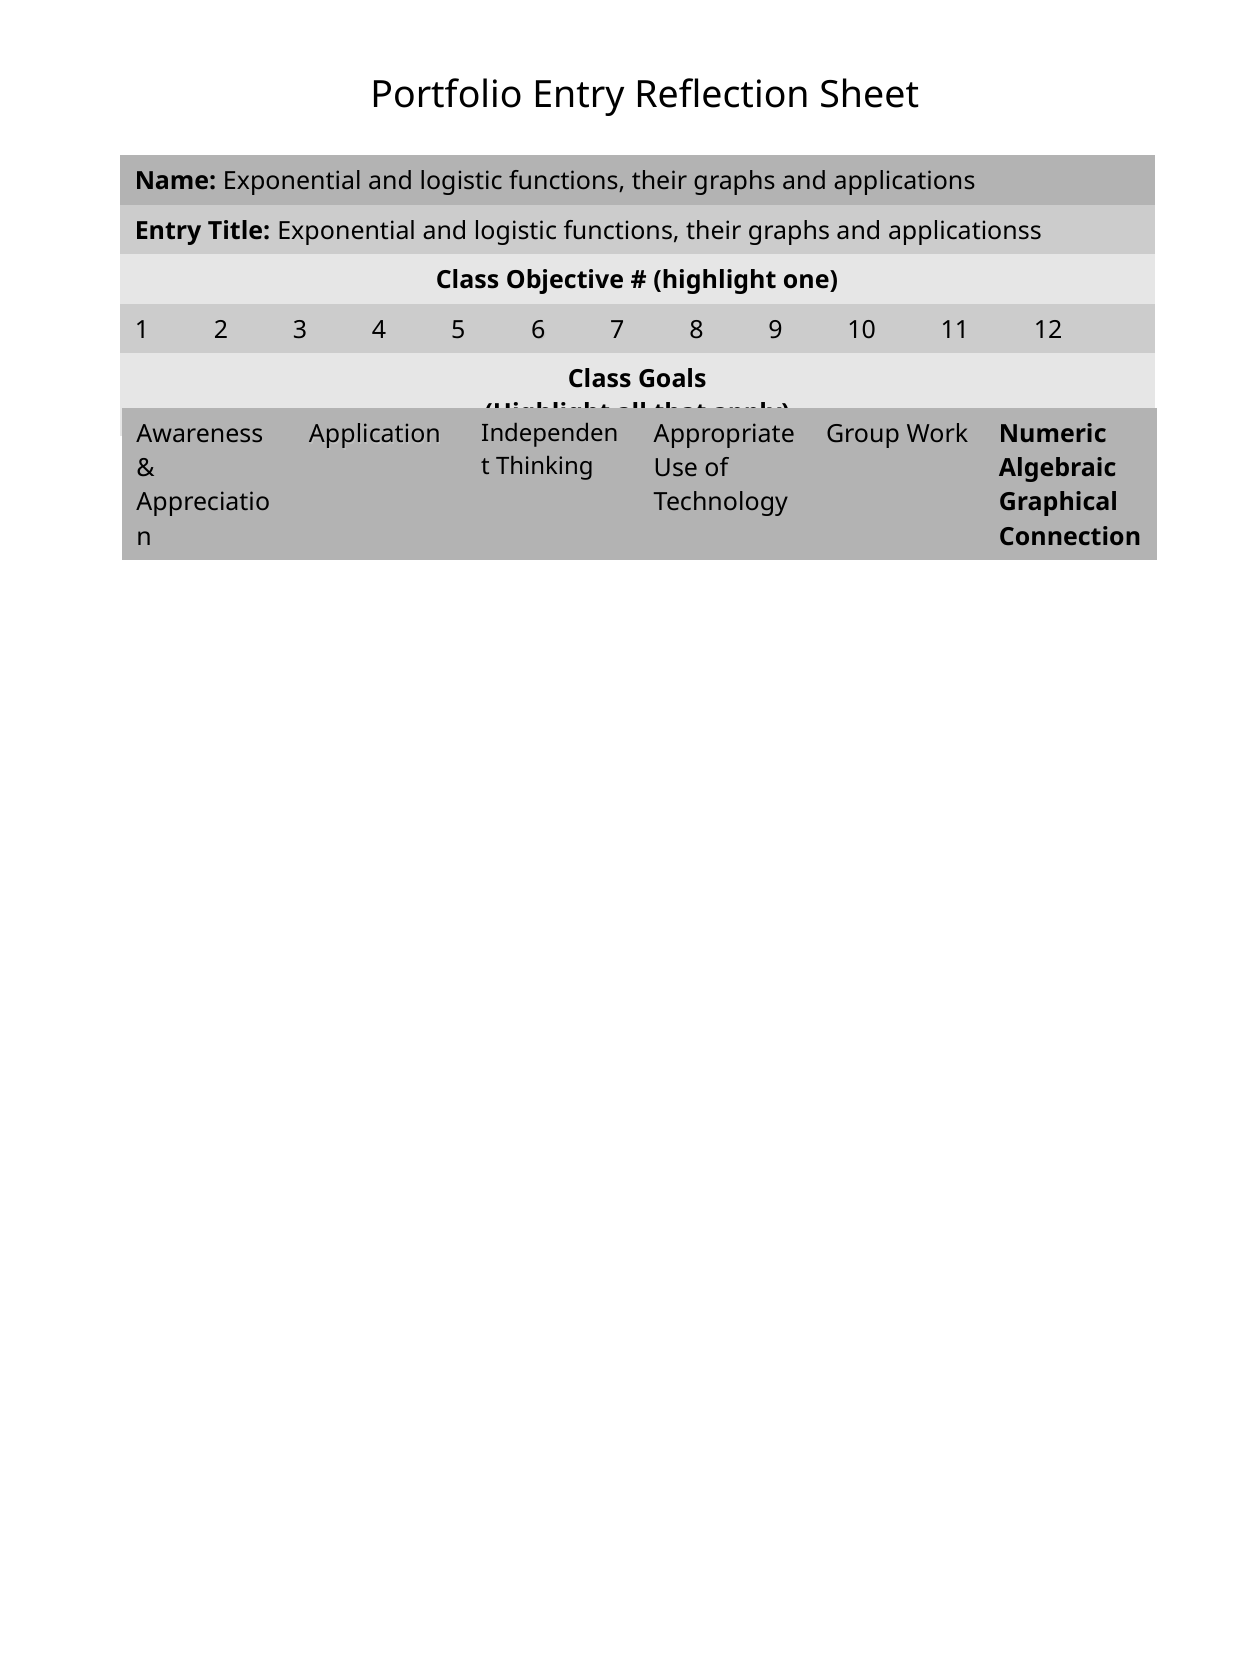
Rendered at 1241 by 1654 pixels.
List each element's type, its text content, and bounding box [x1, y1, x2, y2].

table_header Appropriate Use of Technology [639, 408, 811, 560]
table_header Application [294, 408, 467, 560]
table_cell Class Goals (Highlight all that apply) [120, 353, 1155, 436]
table_header Numeric Algebraic Graphical Connection [984, 408, 1157, 560]
table_header Awareness & Appreciation [122, 408, 294, 560]
table_cell Class Objective # (highlight one) [120, 254, 1155, 304]
table_cell Entry Title: Exponential and logistic functions, their graphs and applicationss [120, 205, 1155, 254]
table_header Group Work [811, 408, 984, 560]
text_box Portfolio Entry Reflection Sheet [195, 60, 1096, 117]
table_header Name: Exponential and logistic functions, their graphs and applications [120, 155, 1155, 205]
table_header Independent Thinking [467, 408, 639, 560]
table_cell 1 2 3 4 5 6 7 8 9 10 11 12 [120, 304, 1155, 353]
